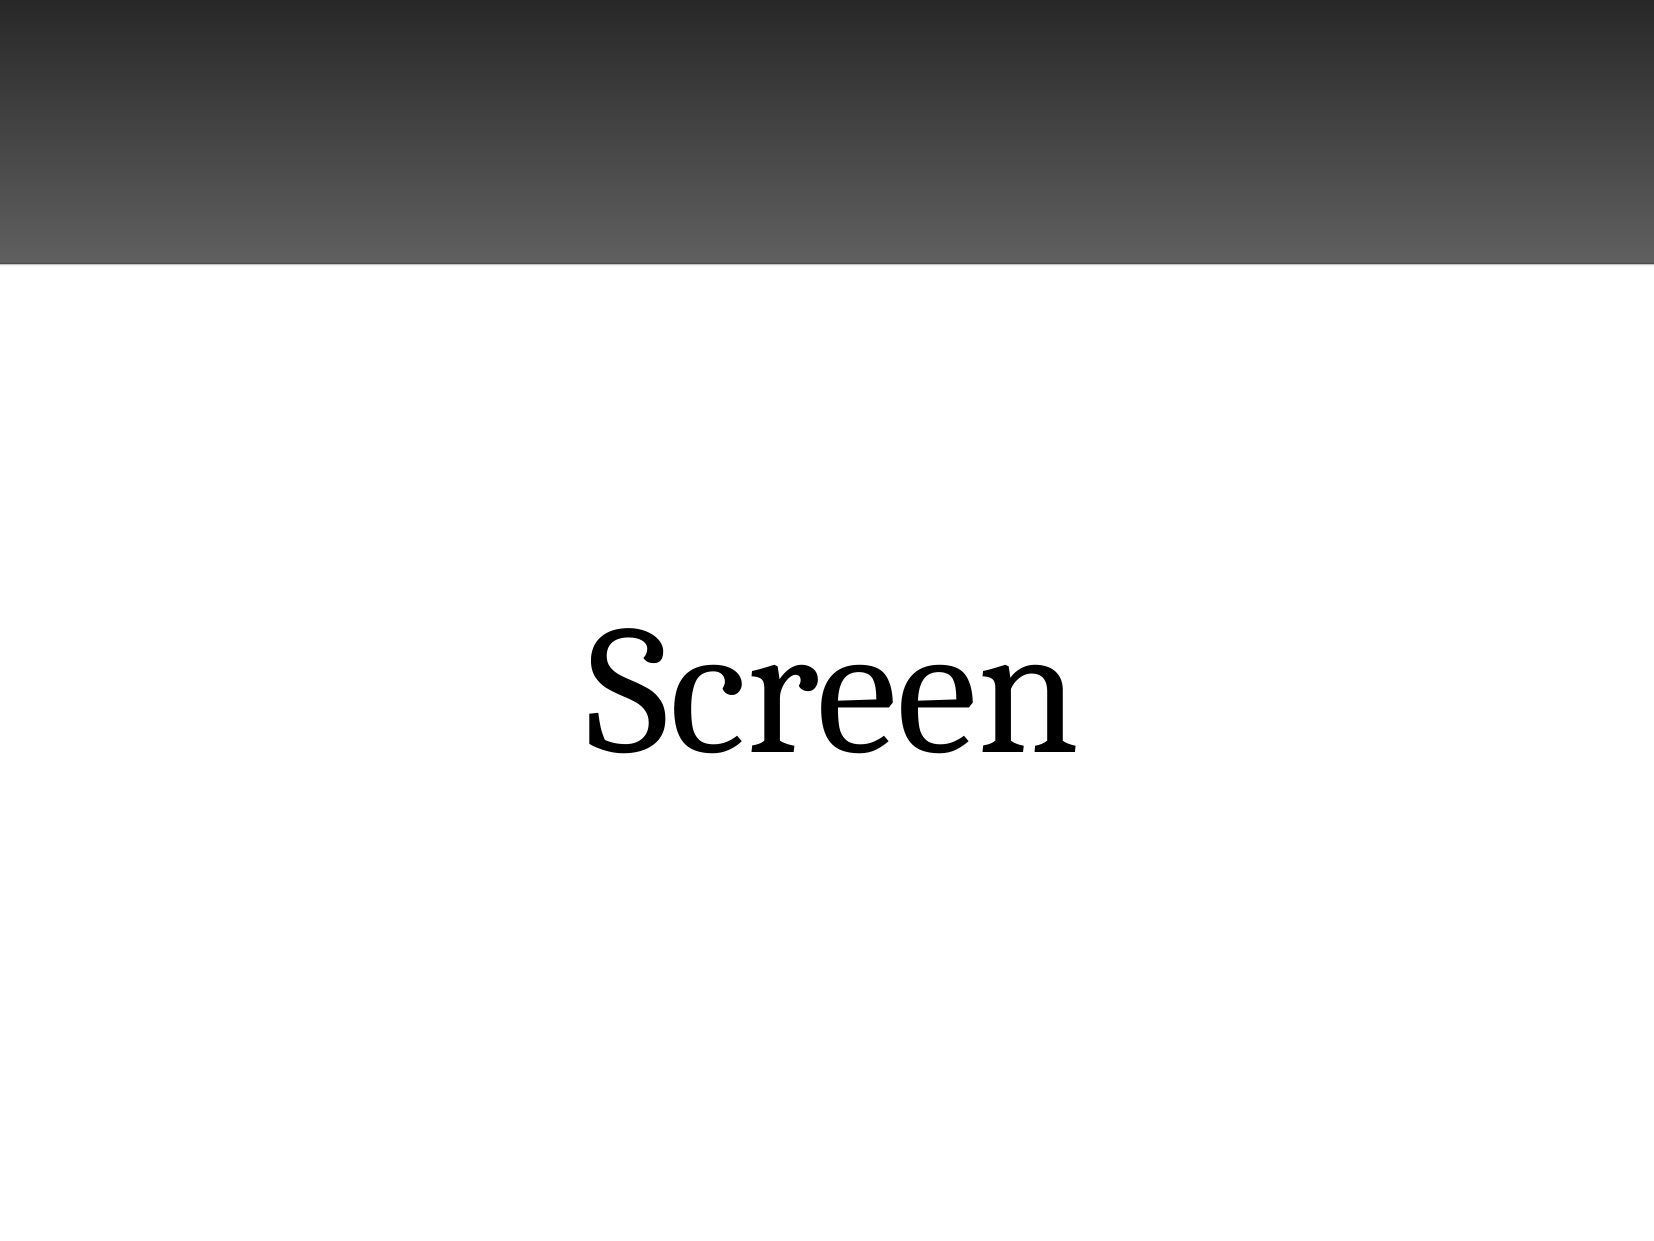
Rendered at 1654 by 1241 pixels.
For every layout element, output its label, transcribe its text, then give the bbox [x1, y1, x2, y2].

list Screen [130, 525, 1537, 797]
